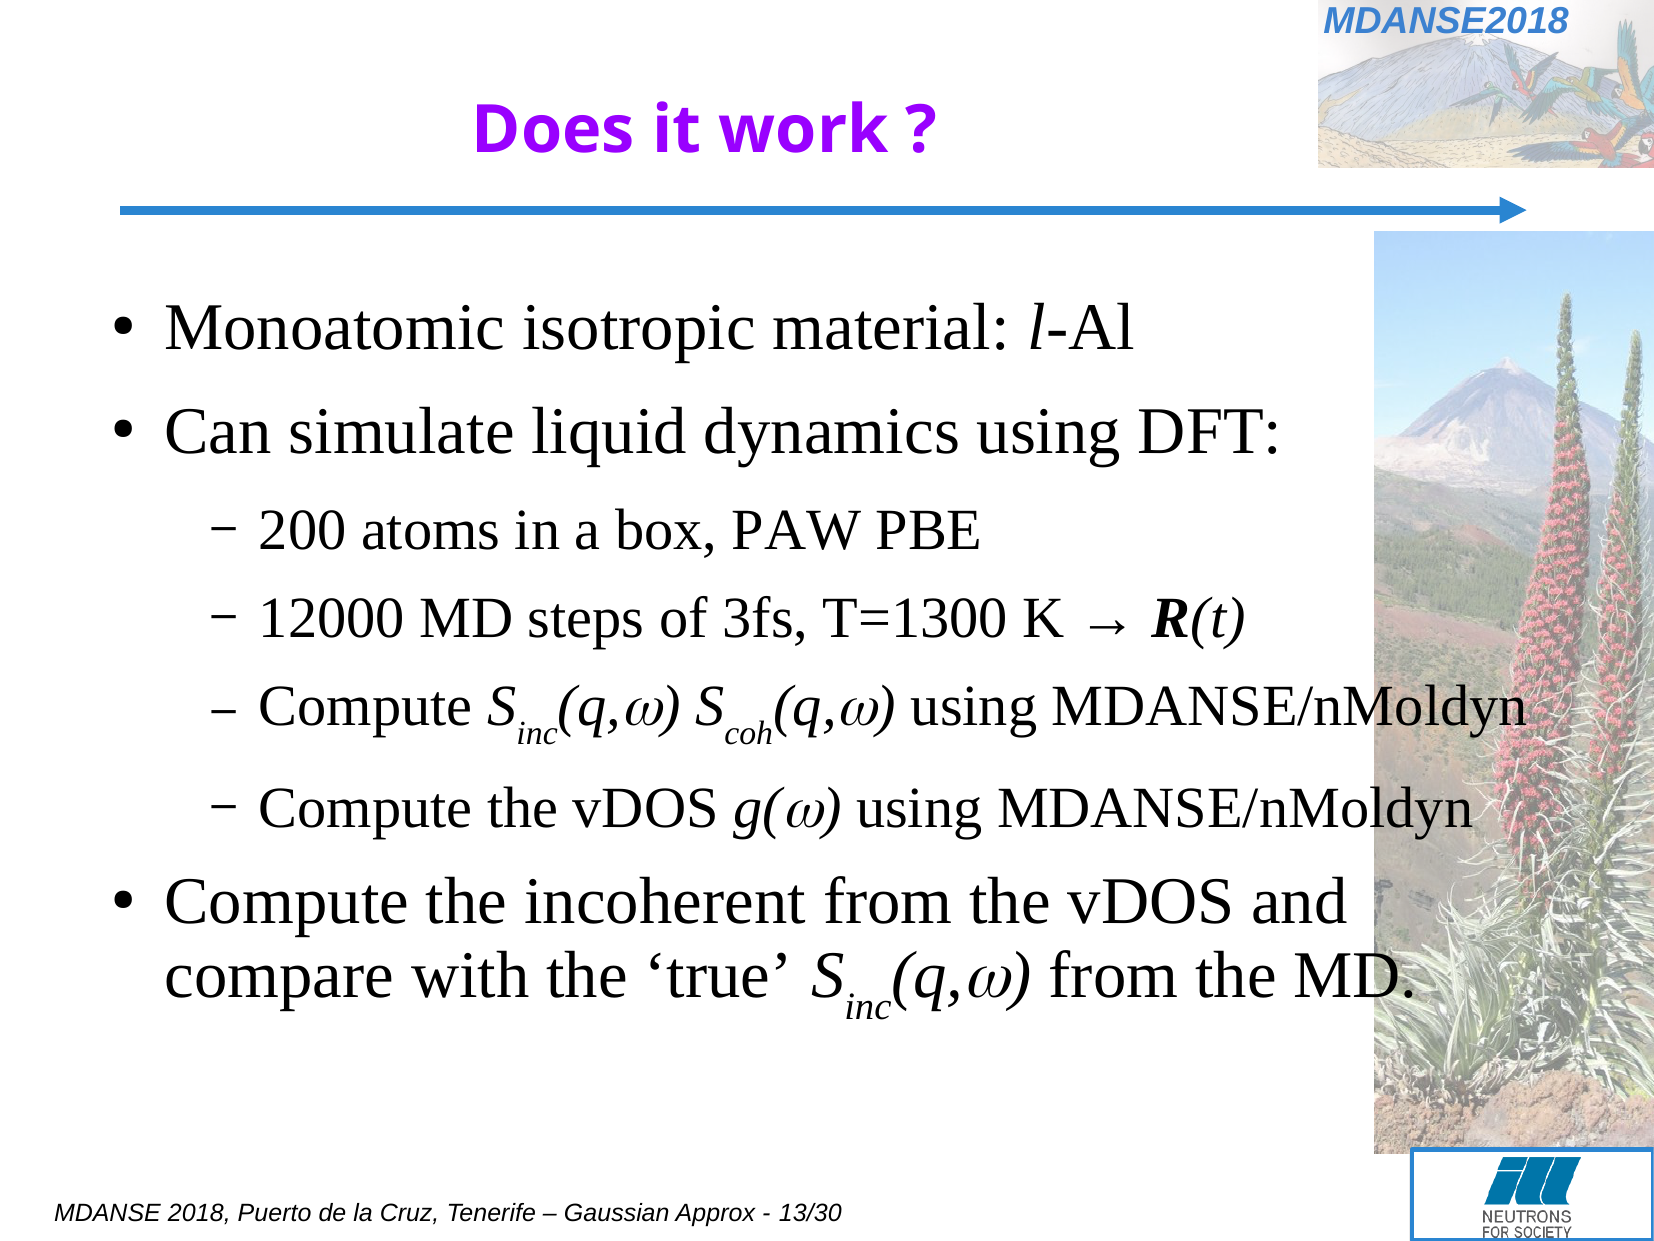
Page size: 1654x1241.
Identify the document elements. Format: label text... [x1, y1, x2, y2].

picture [1479, 1153, 1583, 1241]
list Monoatomic isotropic material: l-Al Can simulate liquid dynamics using DFT: 200 atoms in a box, PAW PBE 12000 MD steps of 3fs, T=1300 K → R(t) Compute Sinc(q,w) Scoh(q,w) using MDANSE/nMoldyn Compute the vDOS g(w) using MDANSE/nMoldyn Compute the incoherent from the vDOS and compare with the ‘true’ Sinc(q,w) from the MD. [22, 290, 1571, 1120]
title Does it work ? [82, 49, 1328, 203]
